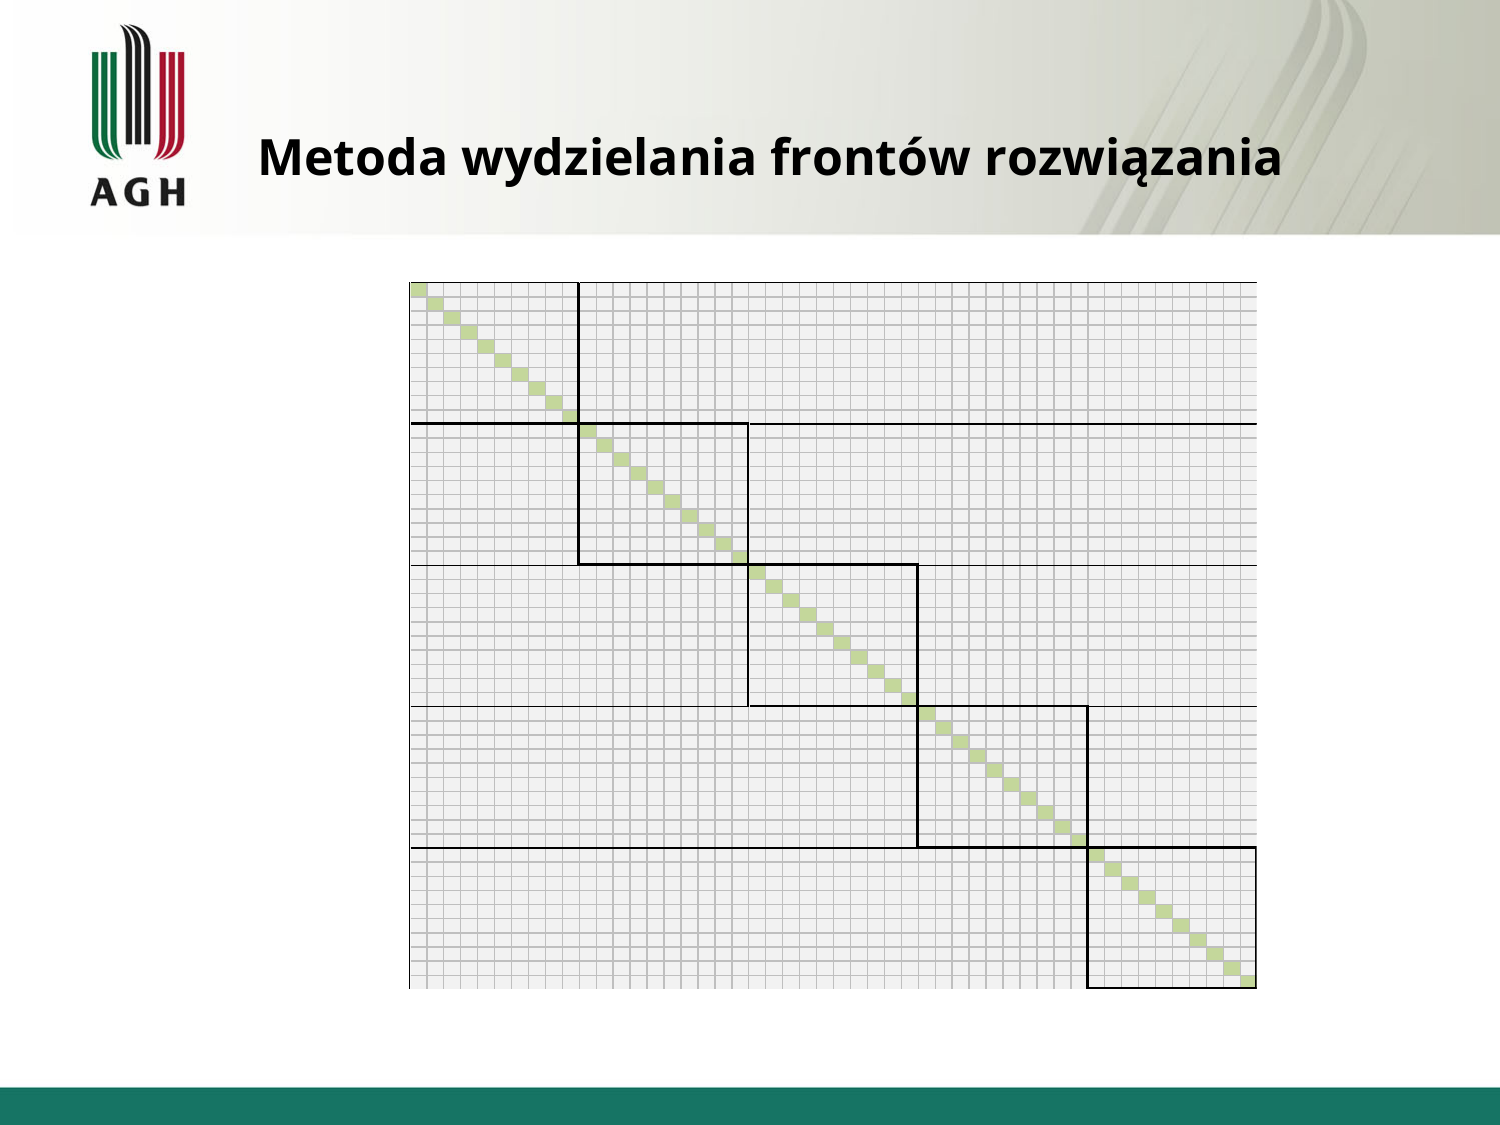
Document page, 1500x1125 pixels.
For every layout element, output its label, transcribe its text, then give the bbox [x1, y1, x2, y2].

picture [0, 0, 1500, 1125]
title Metoda wydzielania frontów rozwiązania [242, 78, 1425, 233]
